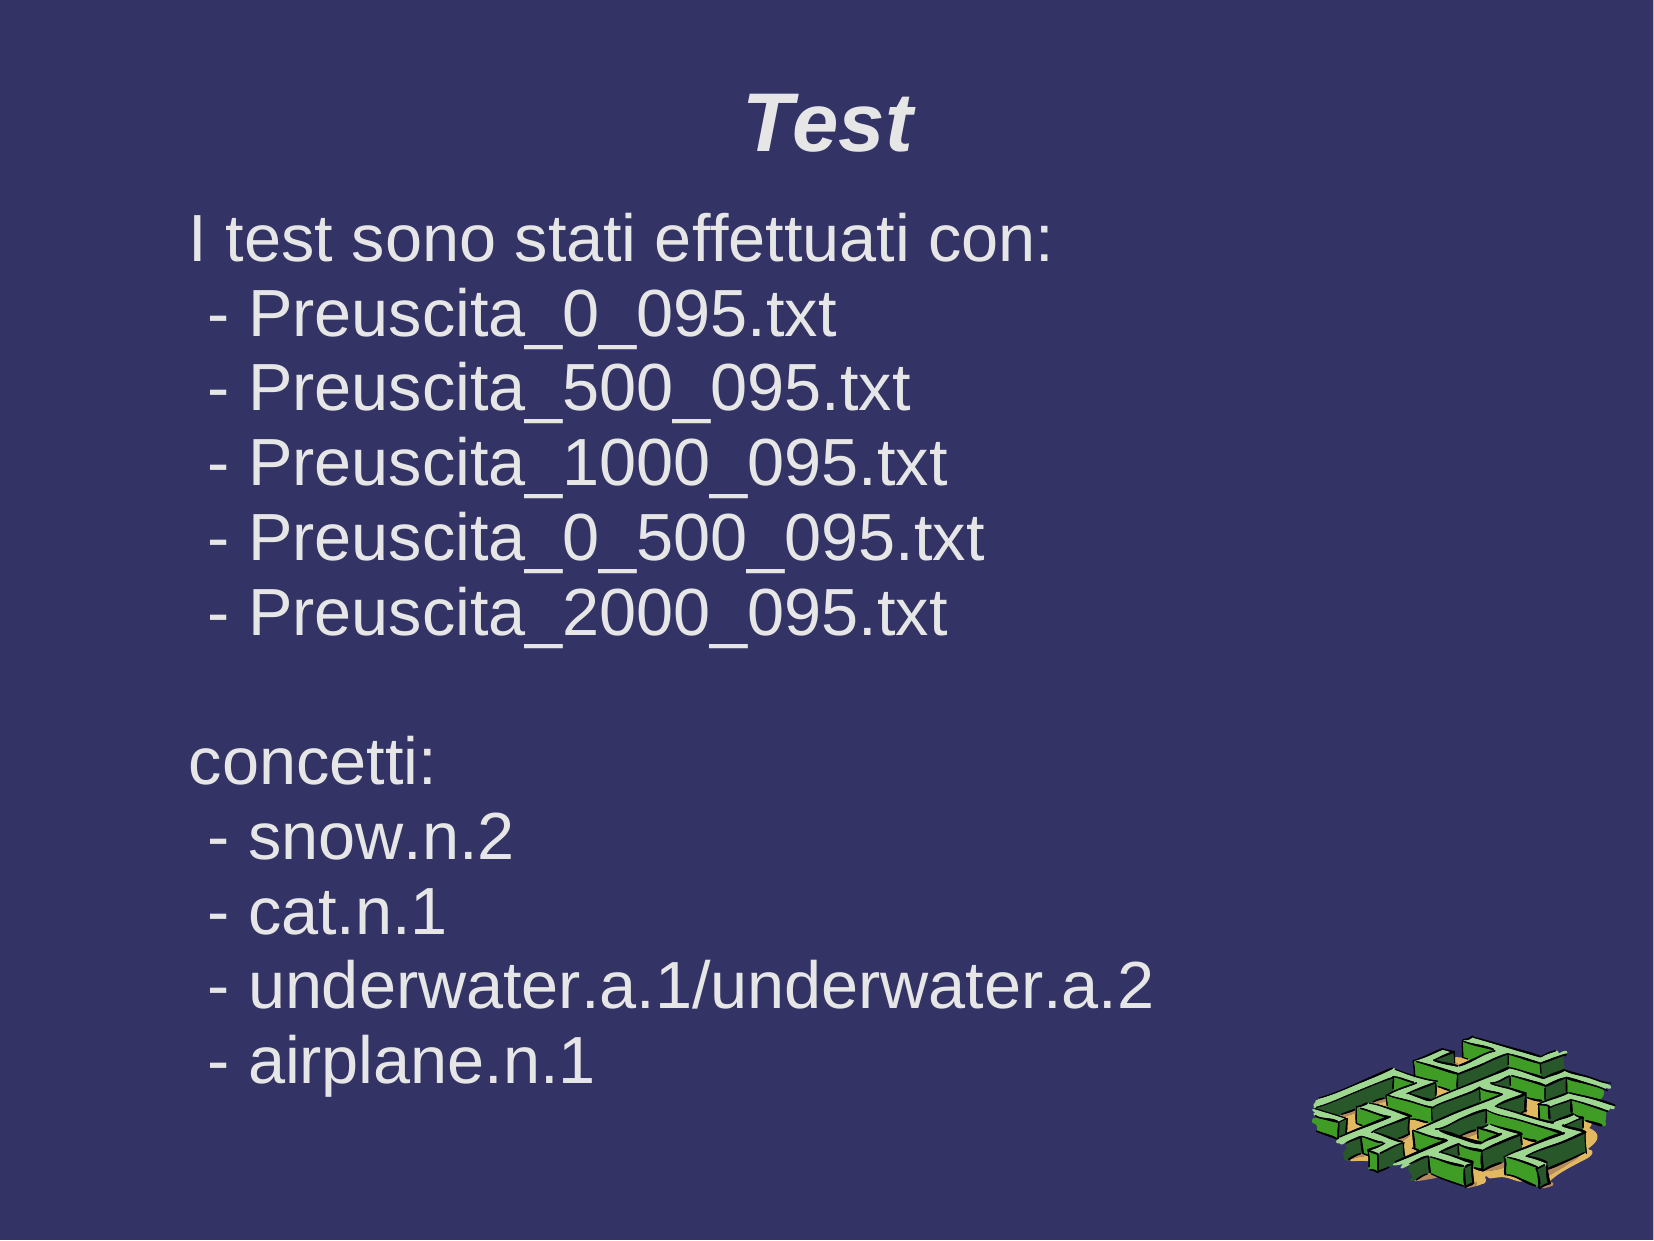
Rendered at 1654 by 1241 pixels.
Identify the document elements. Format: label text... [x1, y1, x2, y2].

list I test sono stati effettuati con: - Preuscita_0_095.txt - Preuscita_500_095.txt - Preuscita_1000_095.txt - Preuscita_0_500_095.txt - Preuscita_2000_095.txt concetti: - snow.n.2 - cat.n.1 - underwater.a.1/underwater.a.2 - airplane.n.1 [106, 200, 1497, 1173]
title Test [121, 19, 1534, 227]
